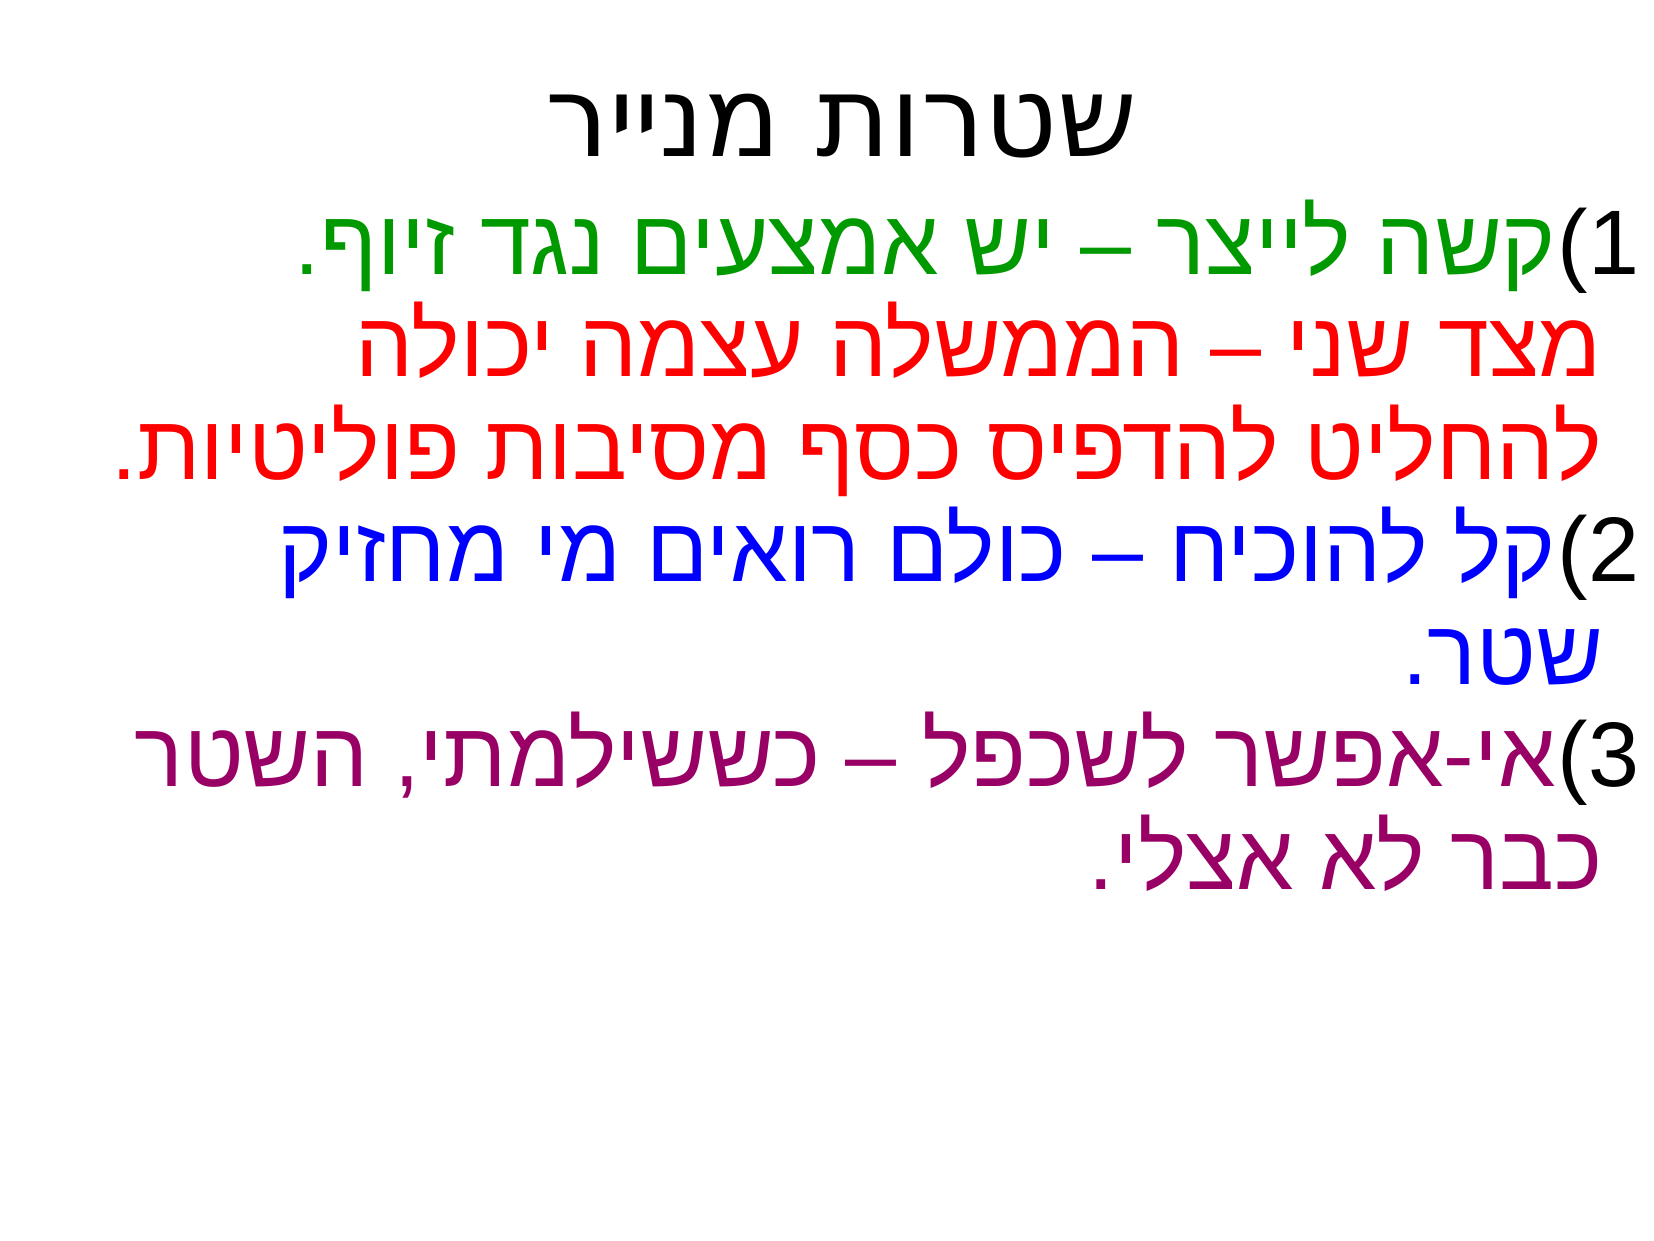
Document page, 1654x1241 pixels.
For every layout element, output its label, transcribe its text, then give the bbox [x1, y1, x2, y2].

text_box קשה לייצר – יש אמצעים נגד זיוף. מצד שני – הממשלה עצמה יכולה להחליט להדפיס כסף מסיבות פוליטיות. קל להוכיח – כולם רואים מי מחזיק שטר. אי-אפשר לשכפל – כששילמתי, השטר כבר לא אצלי. [75, 183, 1654, 1055]
text_box שטרות מנייר [60, 45, 1624, 191]
